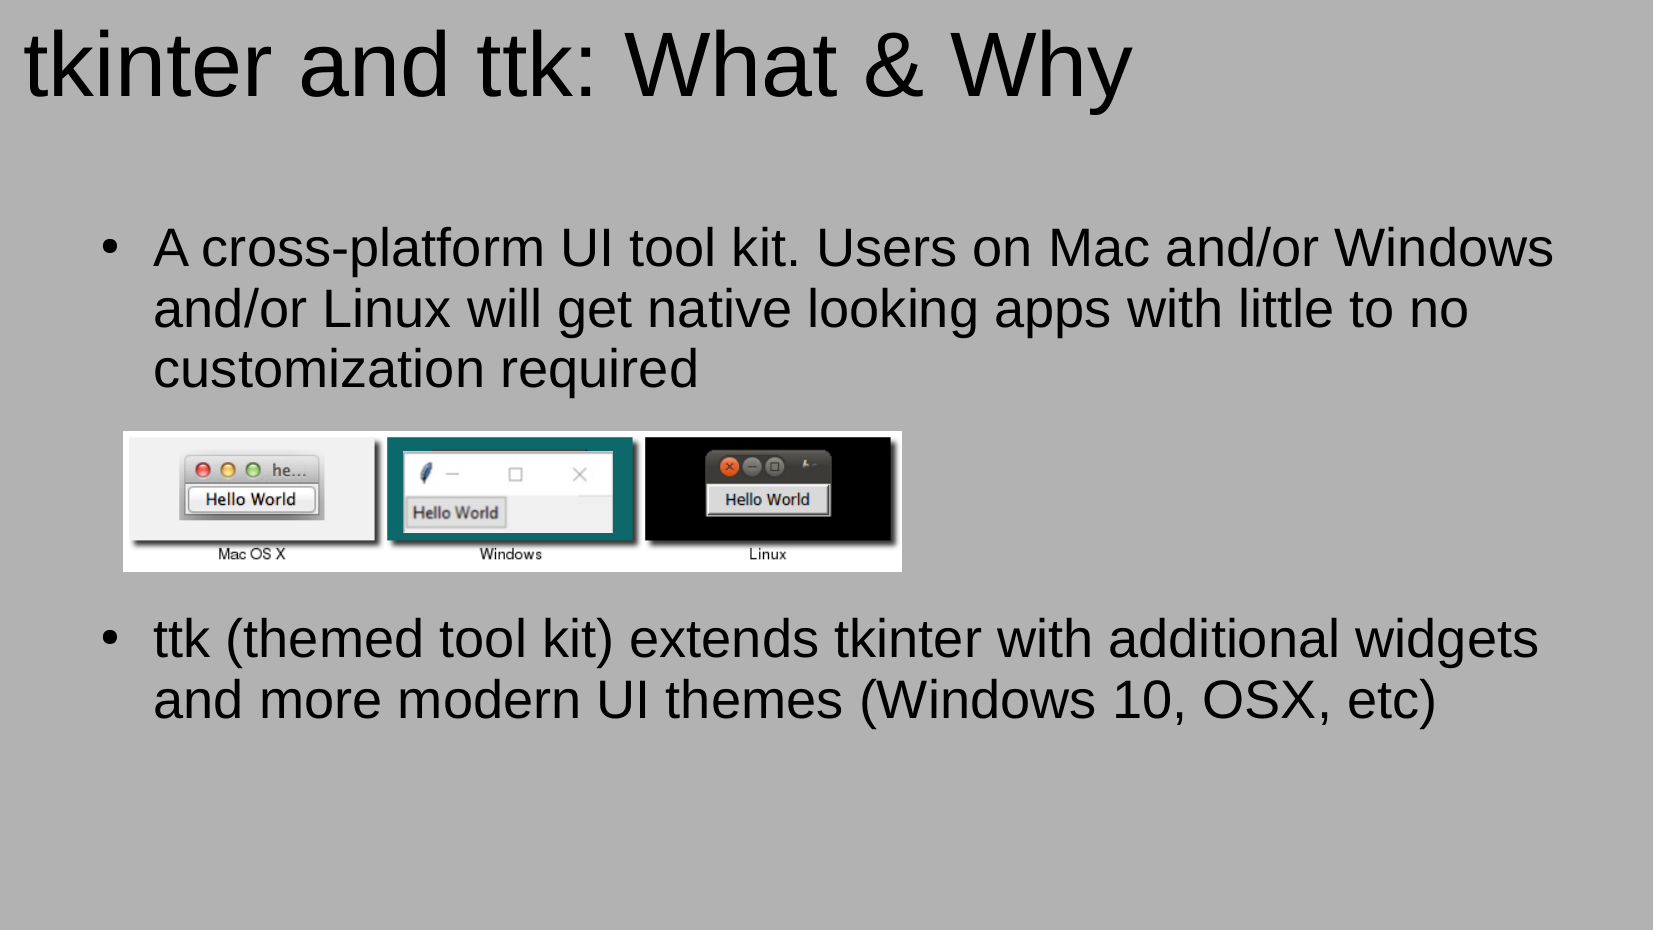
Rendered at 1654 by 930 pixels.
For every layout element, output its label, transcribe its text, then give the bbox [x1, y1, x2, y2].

title tkinter and ttk: What & Why [23, 11, 1588, 119]
list A cross-platform UI tool kit. Users on Mac and/or Windows and/or Linux will get native looking apps with little to no customization required ttk (themed tool kit) extends tkinter with additional widgets and more modern UI themes (Windows 10, OSX, etc) [82, 217, 1571, 757]
picture [123, 431, 902, 572]
